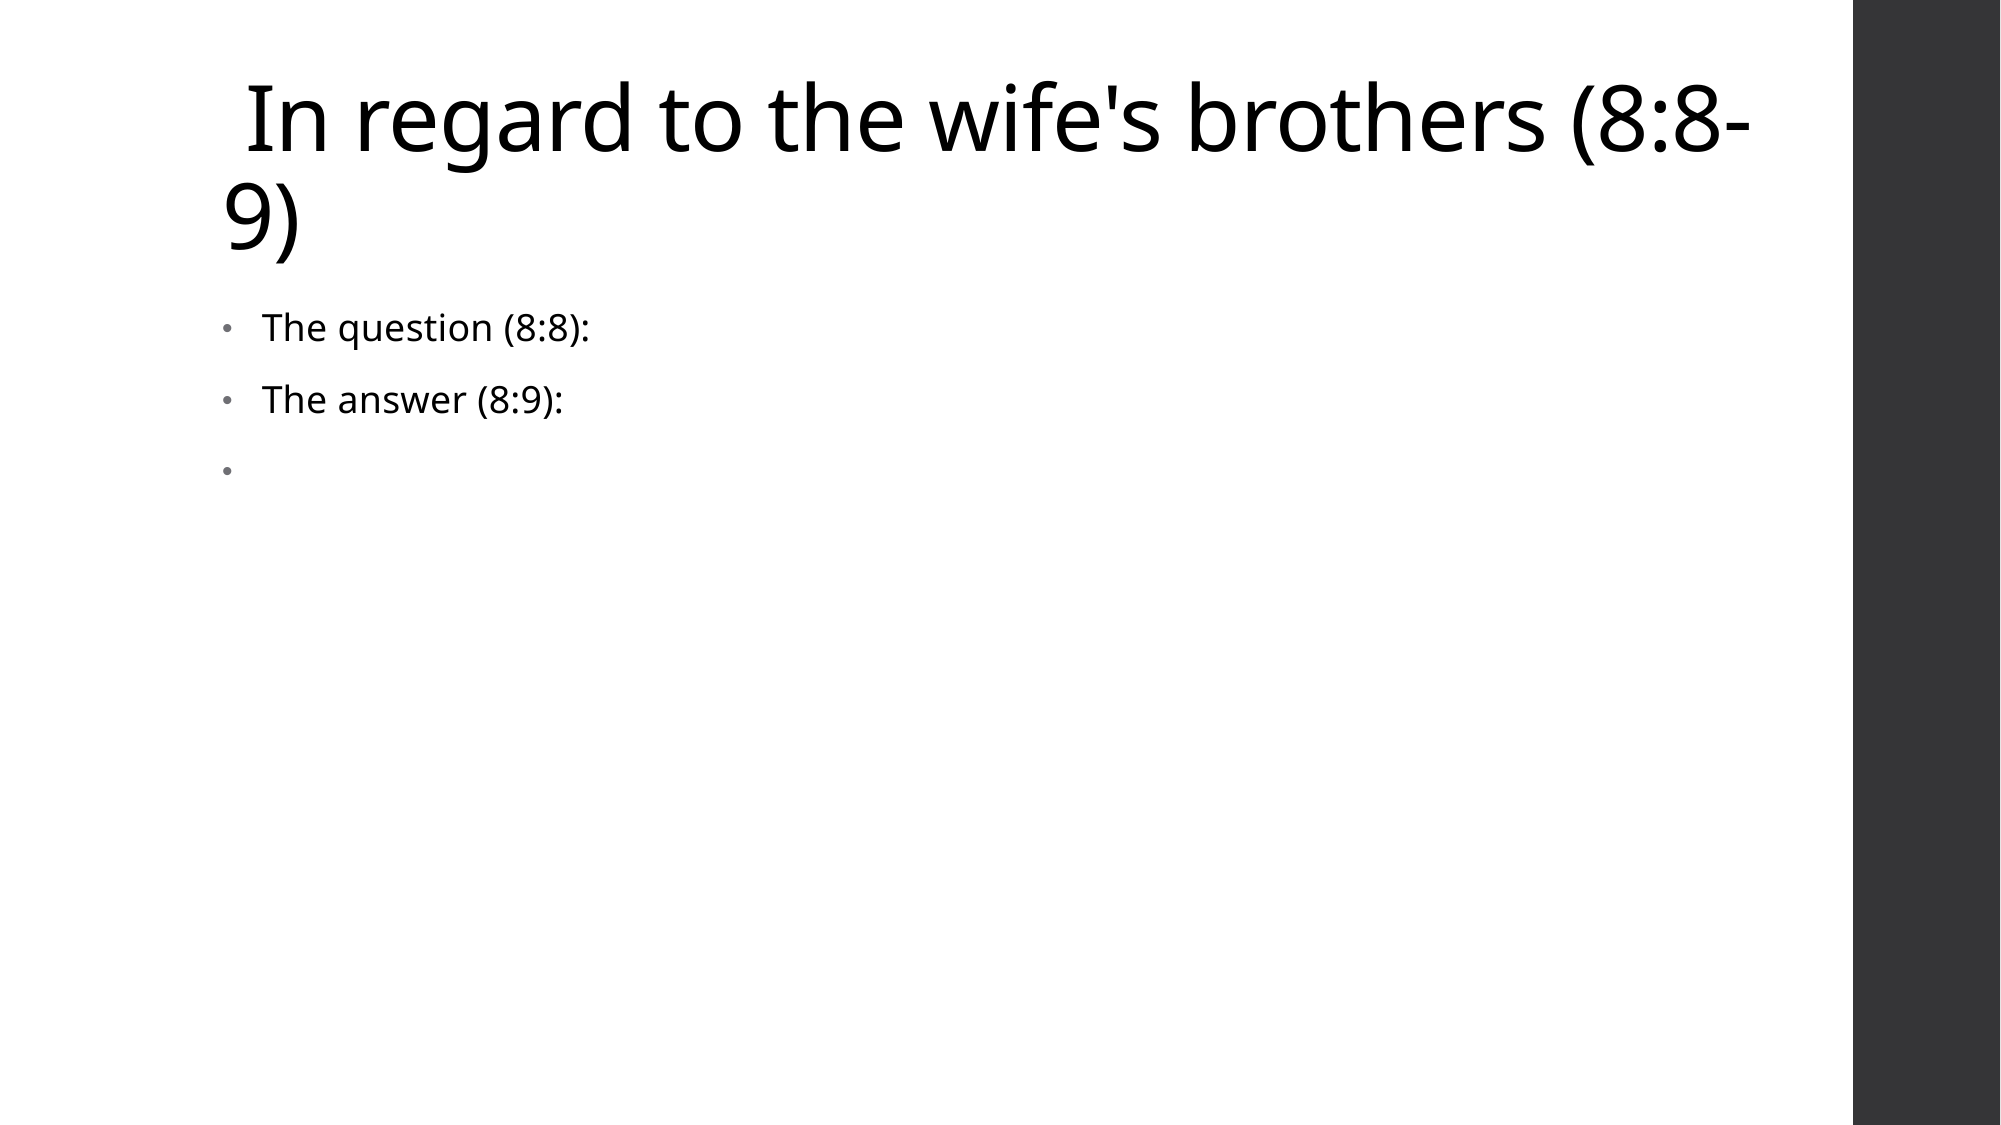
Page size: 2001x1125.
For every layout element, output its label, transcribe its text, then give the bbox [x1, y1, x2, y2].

list The question (8:8): The answer (8:9): [206, 299, 1617, 1014]
title In regard to the wife's brothers (8:8-9) [206, 60, 1797, 278]
